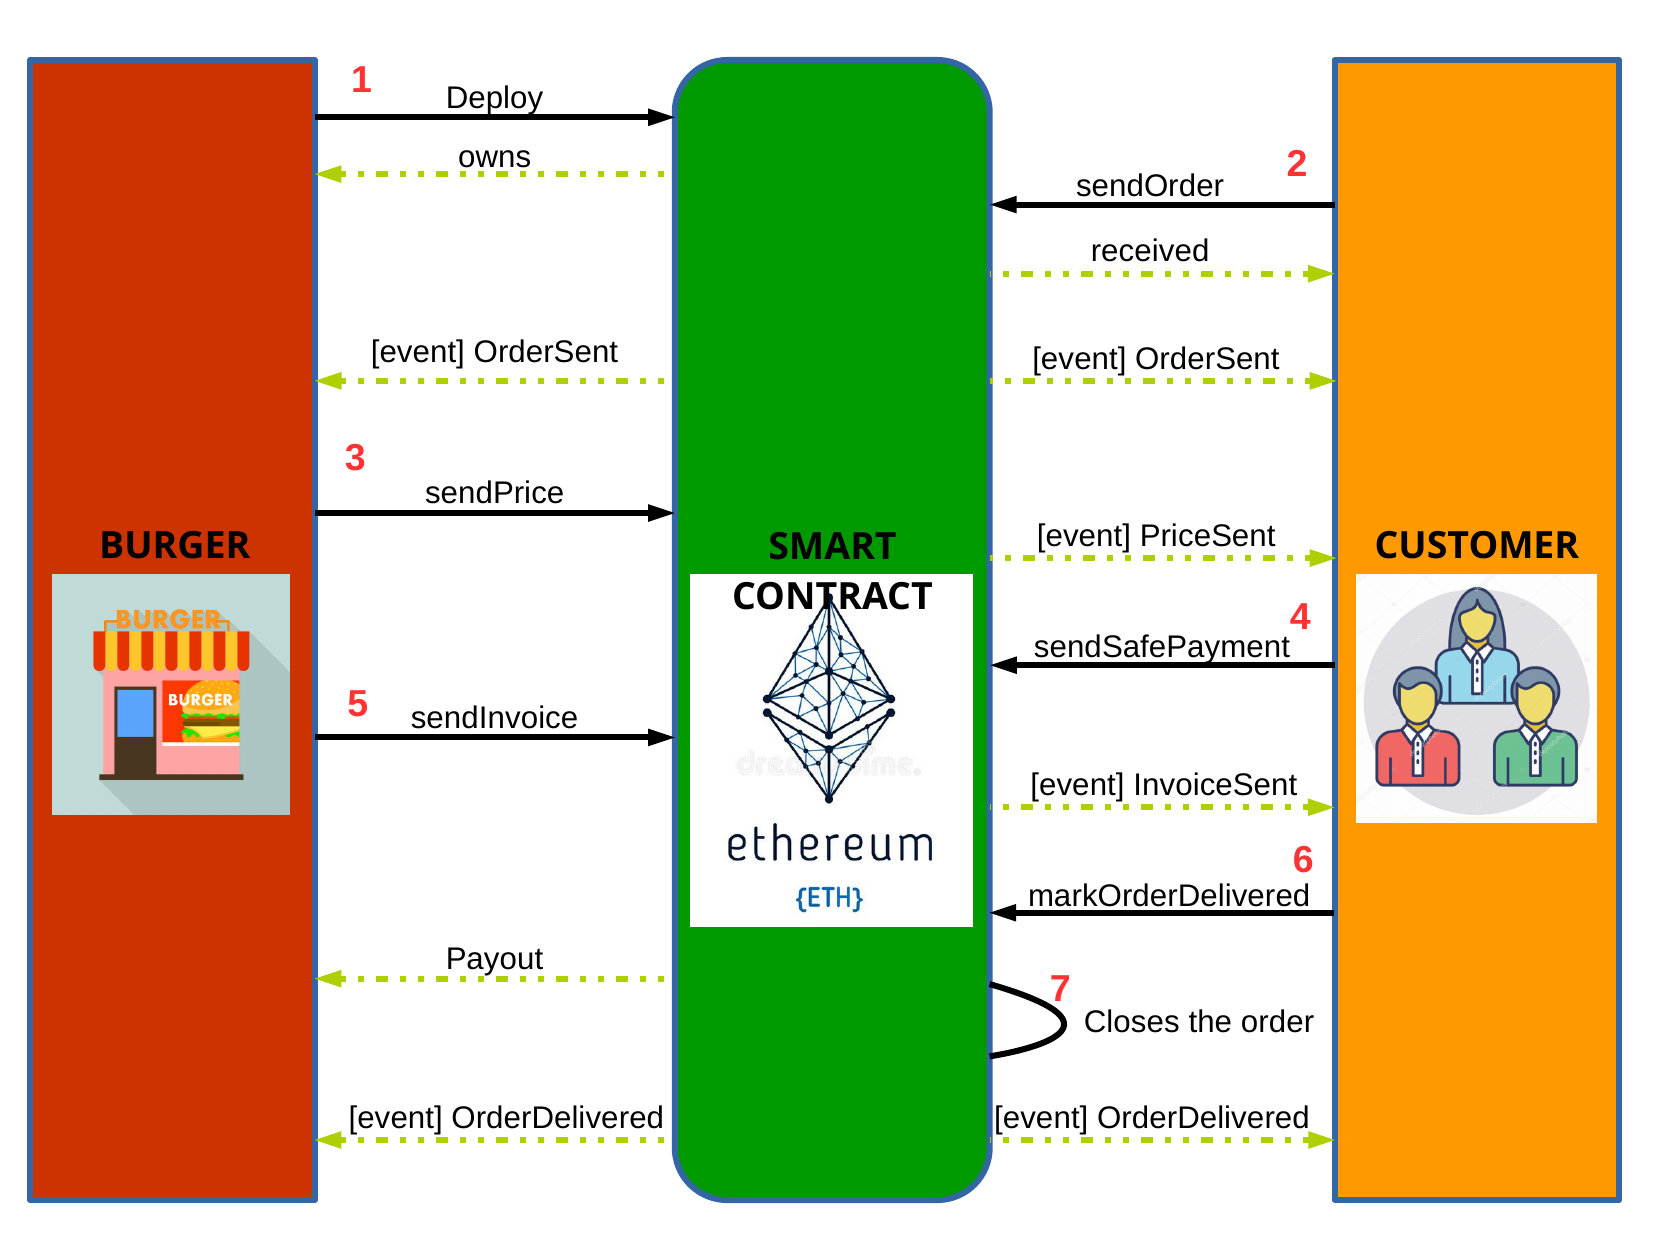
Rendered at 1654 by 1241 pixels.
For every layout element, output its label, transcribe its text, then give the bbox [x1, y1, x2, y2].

text_box 2 [1271, 135, 1323, 192]
text_box 1 [336, 50, 387, 108]
text_box sendPrice [314, 464, 675, 522]
text_box 4 [1275, 588, 1326, 646]
picture [1356, 574, 1597, 823]
text_box 3 [330, 429, 381, 487]
text_box [event] OrderSent [314, 323, 675, 380]
text_box 5 [332, 675, 383, 732]
text_box [event] PriceSent [976, 507, 1337, 564]
text_box [event] OrderSent [976, 330, 1337, 387]
text_box SMART CONTRACT [660, 511, 1006, 597]
text_box sendSafePayment [982, 618, 1343, 676]
text_box Deploy [314, 69, 675, 126]
text_box [1334, 597, 1620, 1201]
text_box CUSTOMER [1334, 511, 1620, 597]
text_box [674, 60, 990, 511]
text_box 7 [1035, 960, 1086, 1017]
text_box Payout [314, 930, 675, 988]
picture [690, 597, 973, 927]
text_box received [970, 222, 1331, 280]
text_box BURGER STORE [34, 511, 315, 562]
text_box sendInvoice [314, 689, 675, 746]
text_box owns [314, 128, 675, 185]
text_box markOrderDelivered [989, 867, 1350, 925]
text_box [674, 597, 990, 1201]
text_box [29, 60, 315, 1201]
text_box [event] OrderDelivered [326, 1089, 687, 1146]
text_box [event] InvoiceSent [984, 755, 1345, 813]
picture [52, 574, 290, 815]
picture [763, 597, 777, 605]
text_box sendOrder [970, 157, 1331, 215]
text_box Closes the order [1064, 996, 1335, 1048]
text_box [1334, 60, 1620, 511]
text_box 6 [1278, 831, 1329, 889]
text_box [event] OrderDelivered [972, 1089, 1333, 1146]
